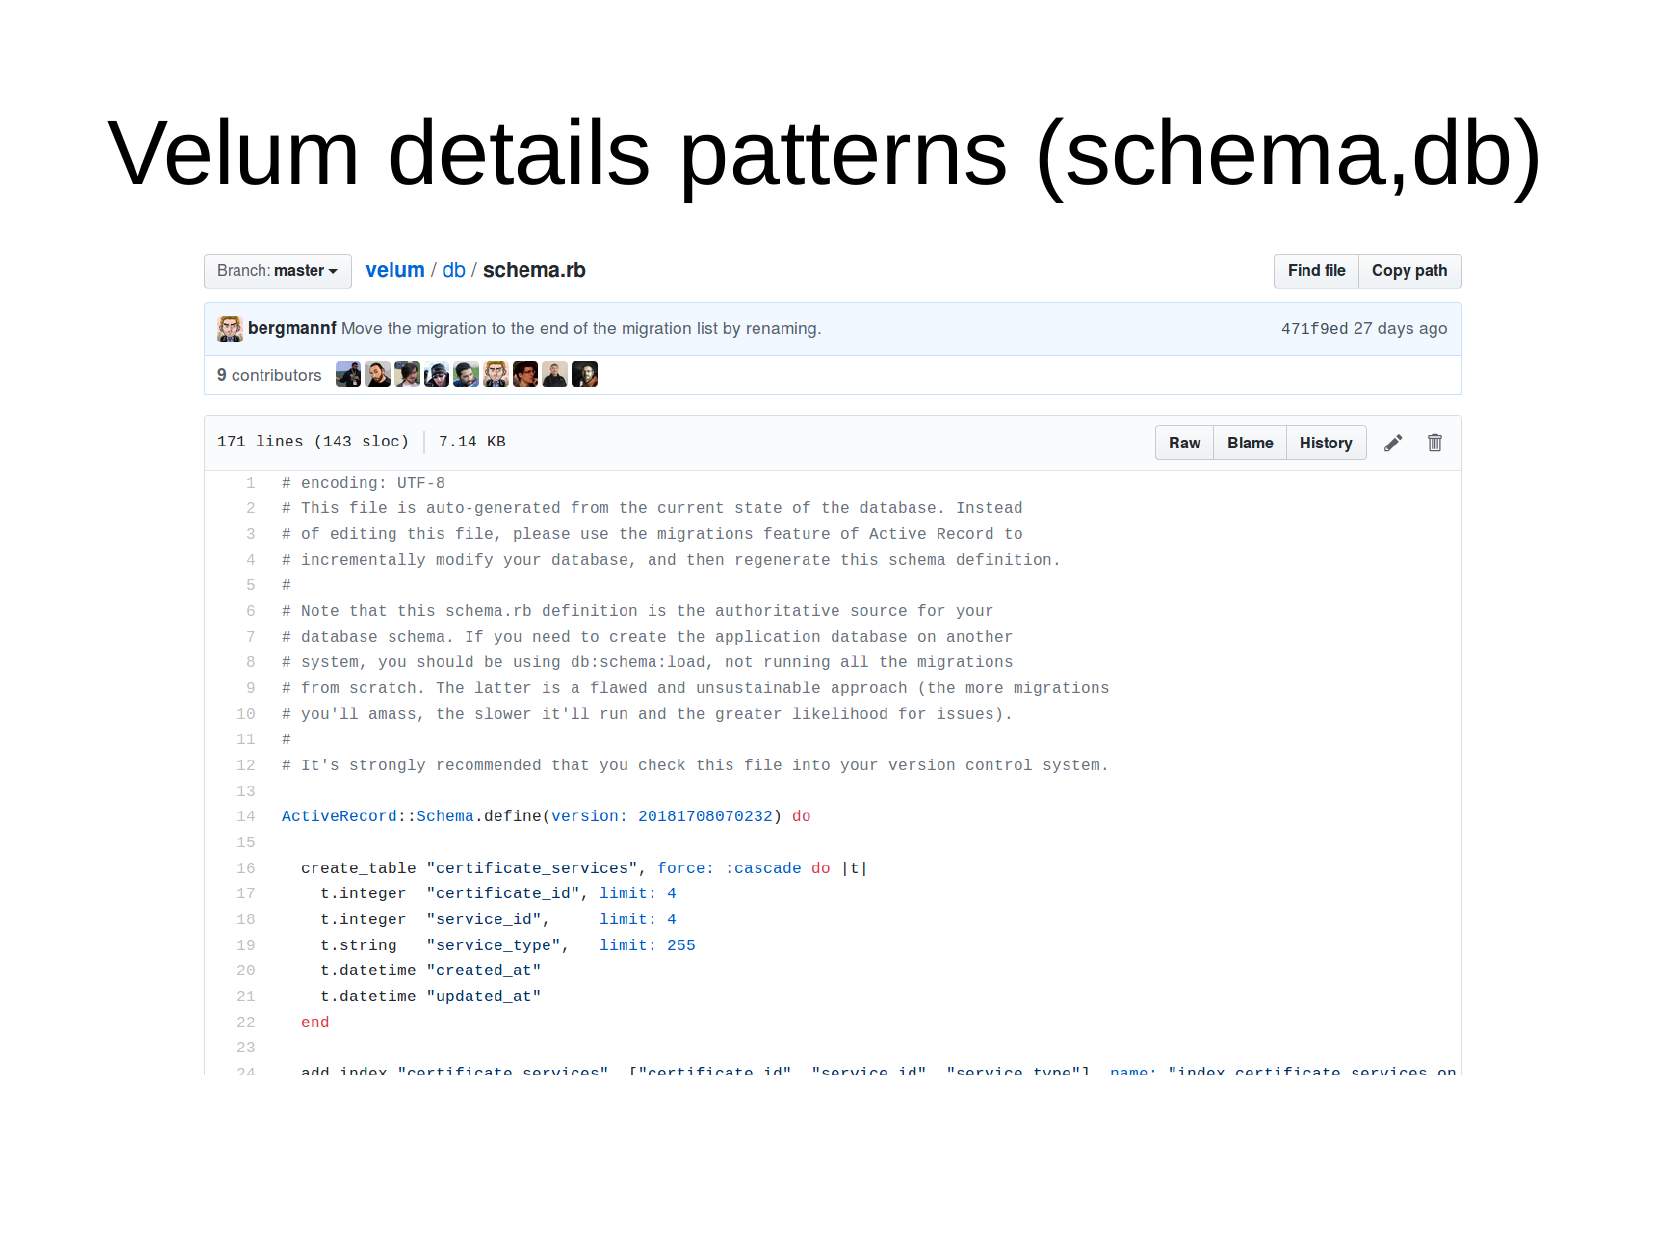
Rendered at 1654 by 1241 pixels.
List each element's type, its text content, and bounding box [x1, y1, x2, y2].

picture [157, 236, 1512, 1075]
title Velum details patterns (schema,db) [82, 49, 1571, 257]
